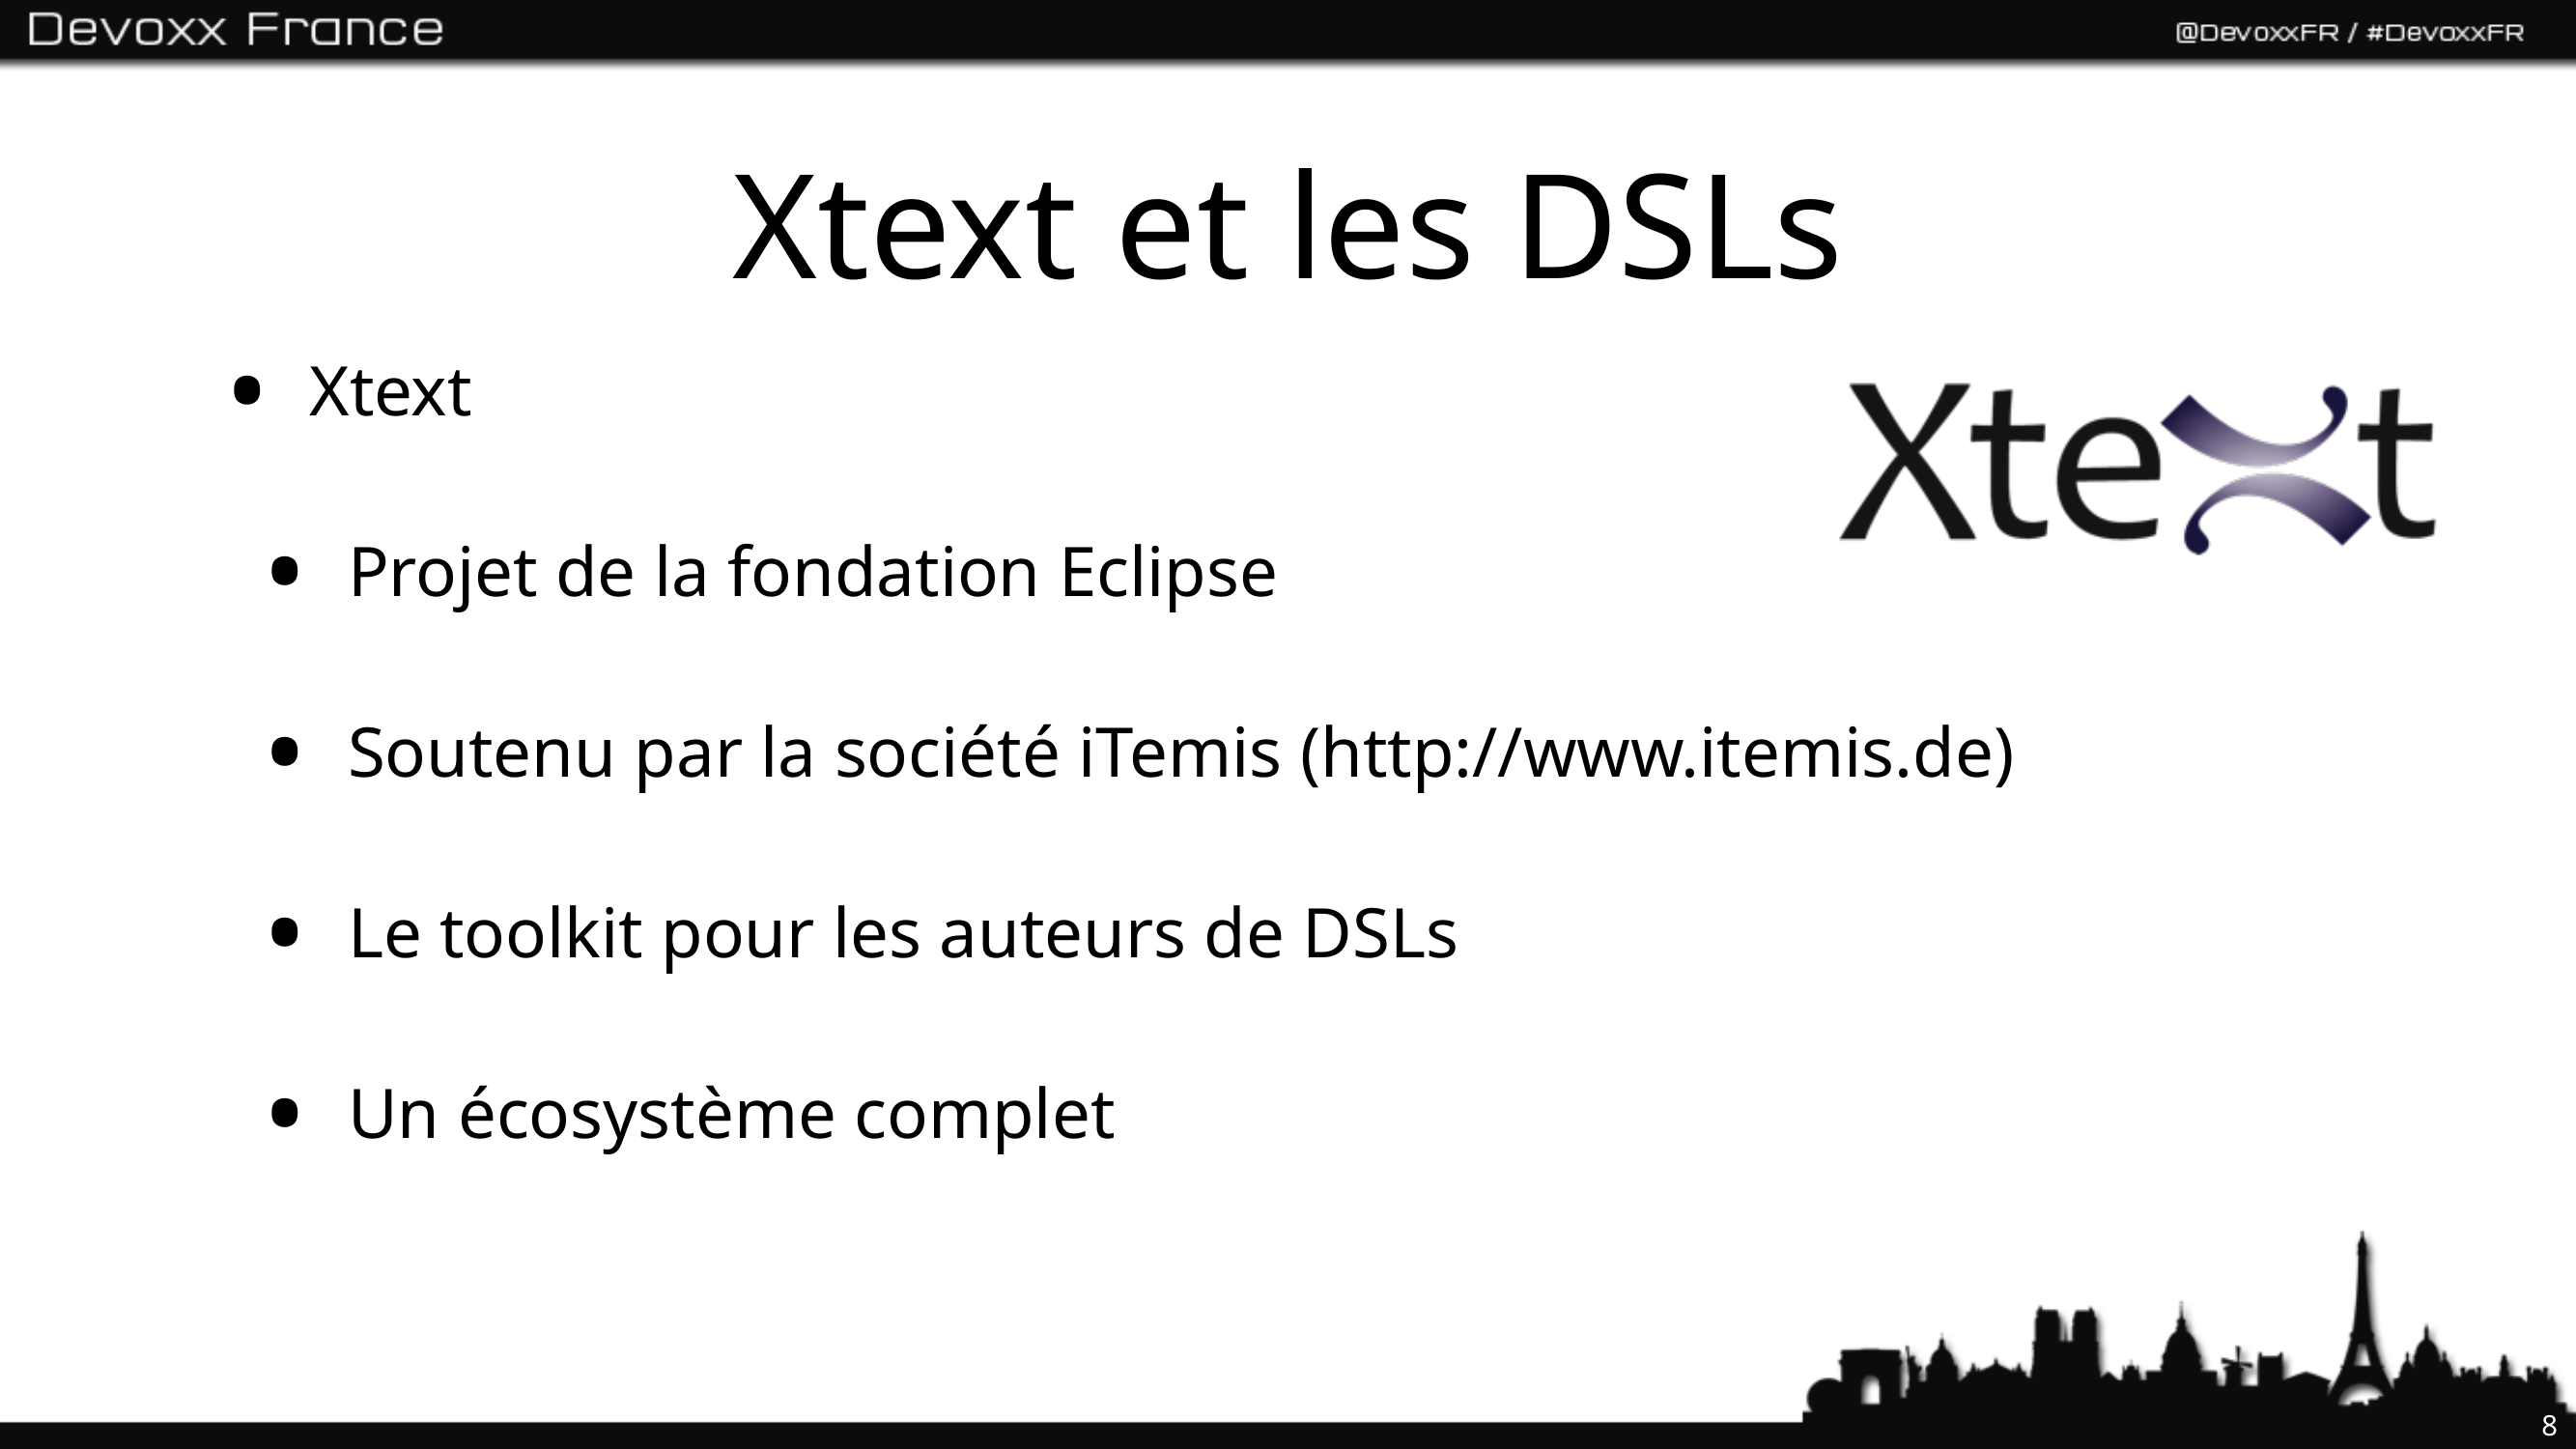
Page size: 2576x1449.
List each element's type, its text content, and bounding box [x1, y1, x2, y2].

picture [0, 0, 2576, 1449]
title Xtext et les DSLs [183, 38, 2393, 352]
list Xtext Projet de la fondation Eclipse Soutenu par la société iTemis (http://www.itemis.de) Le toolkit pour les auteurs de DSLs Un écosystème complet [183, 352, 2393, 1378]
